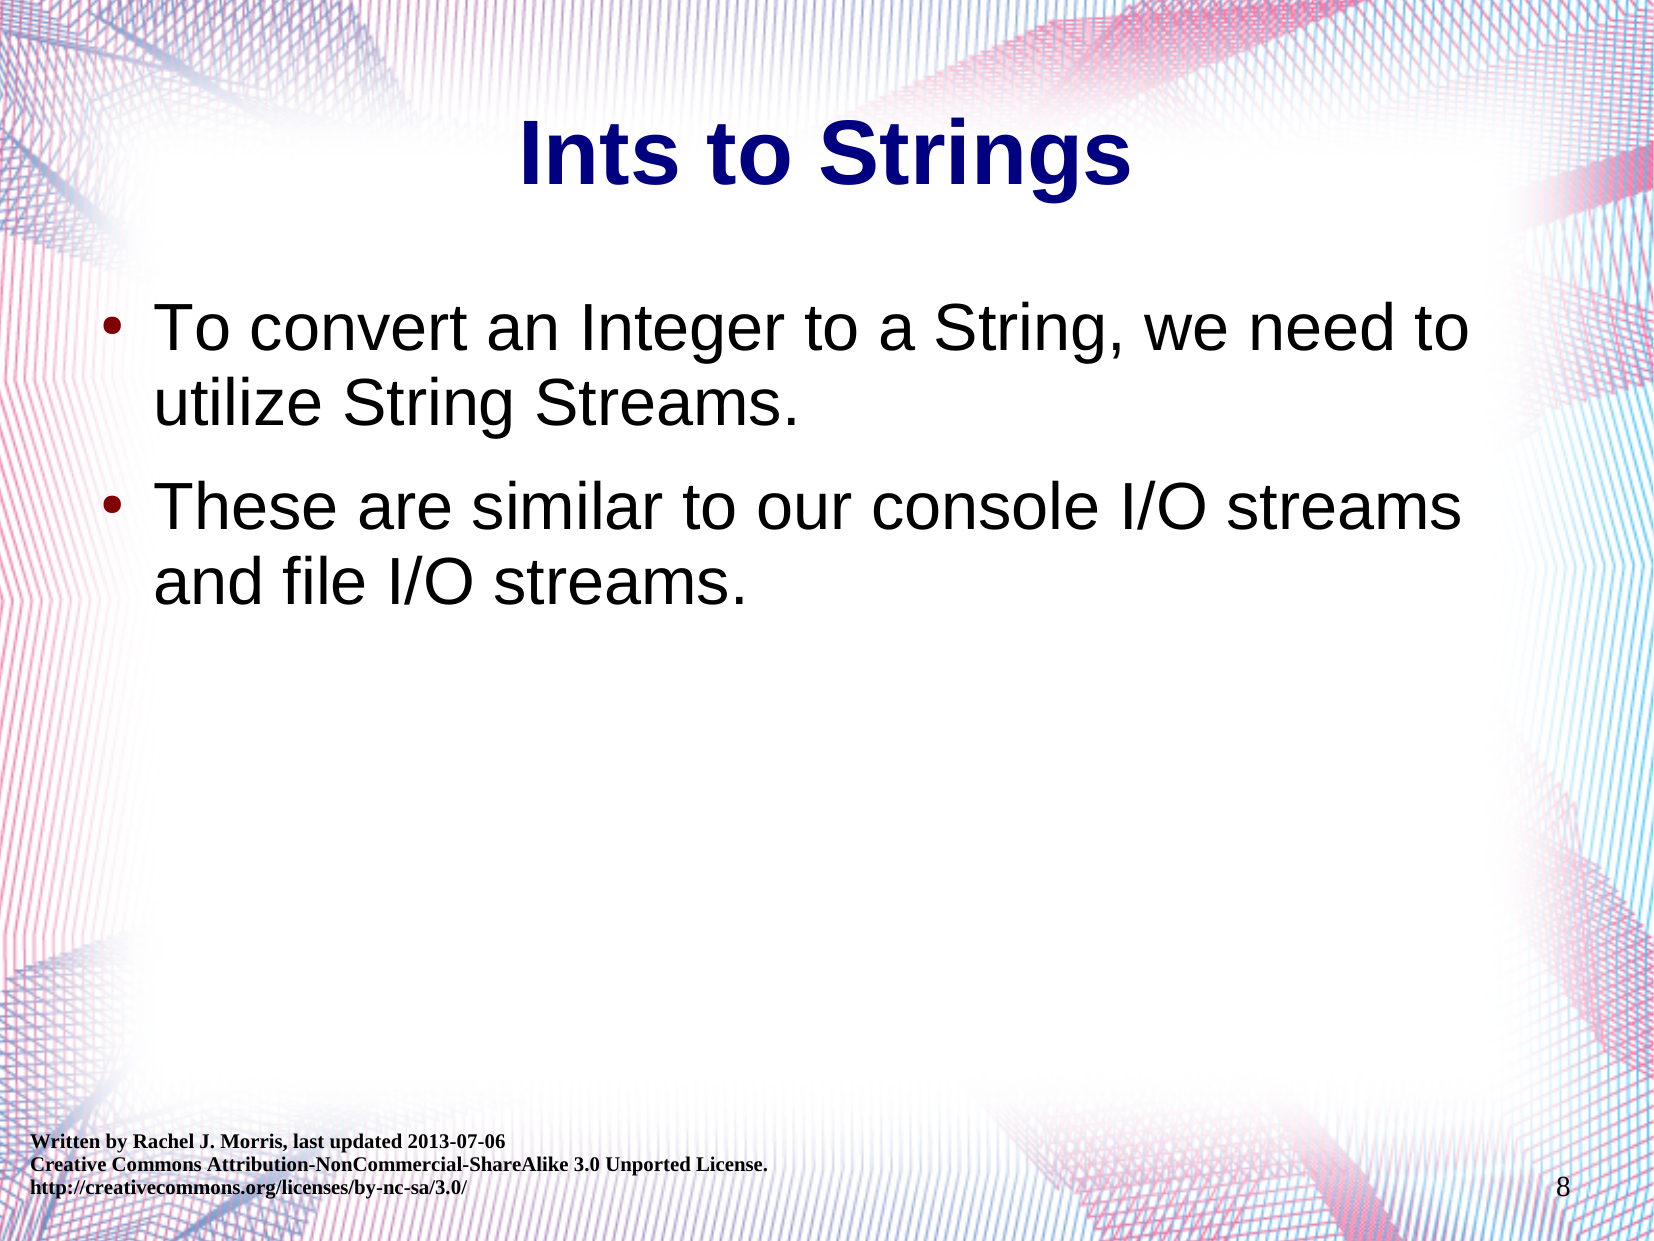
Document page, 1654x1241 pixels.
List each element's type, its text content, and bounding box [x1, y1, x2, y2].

picture [0, 0, 1654, 1241]
title Ints to Strings [82, 49, 1571, 257]
list To convert an Integer to a String, we need to utilize String Streams. These are similar to our console I/O streams and file I/O streams. [82, 290, 1571, 1010]
